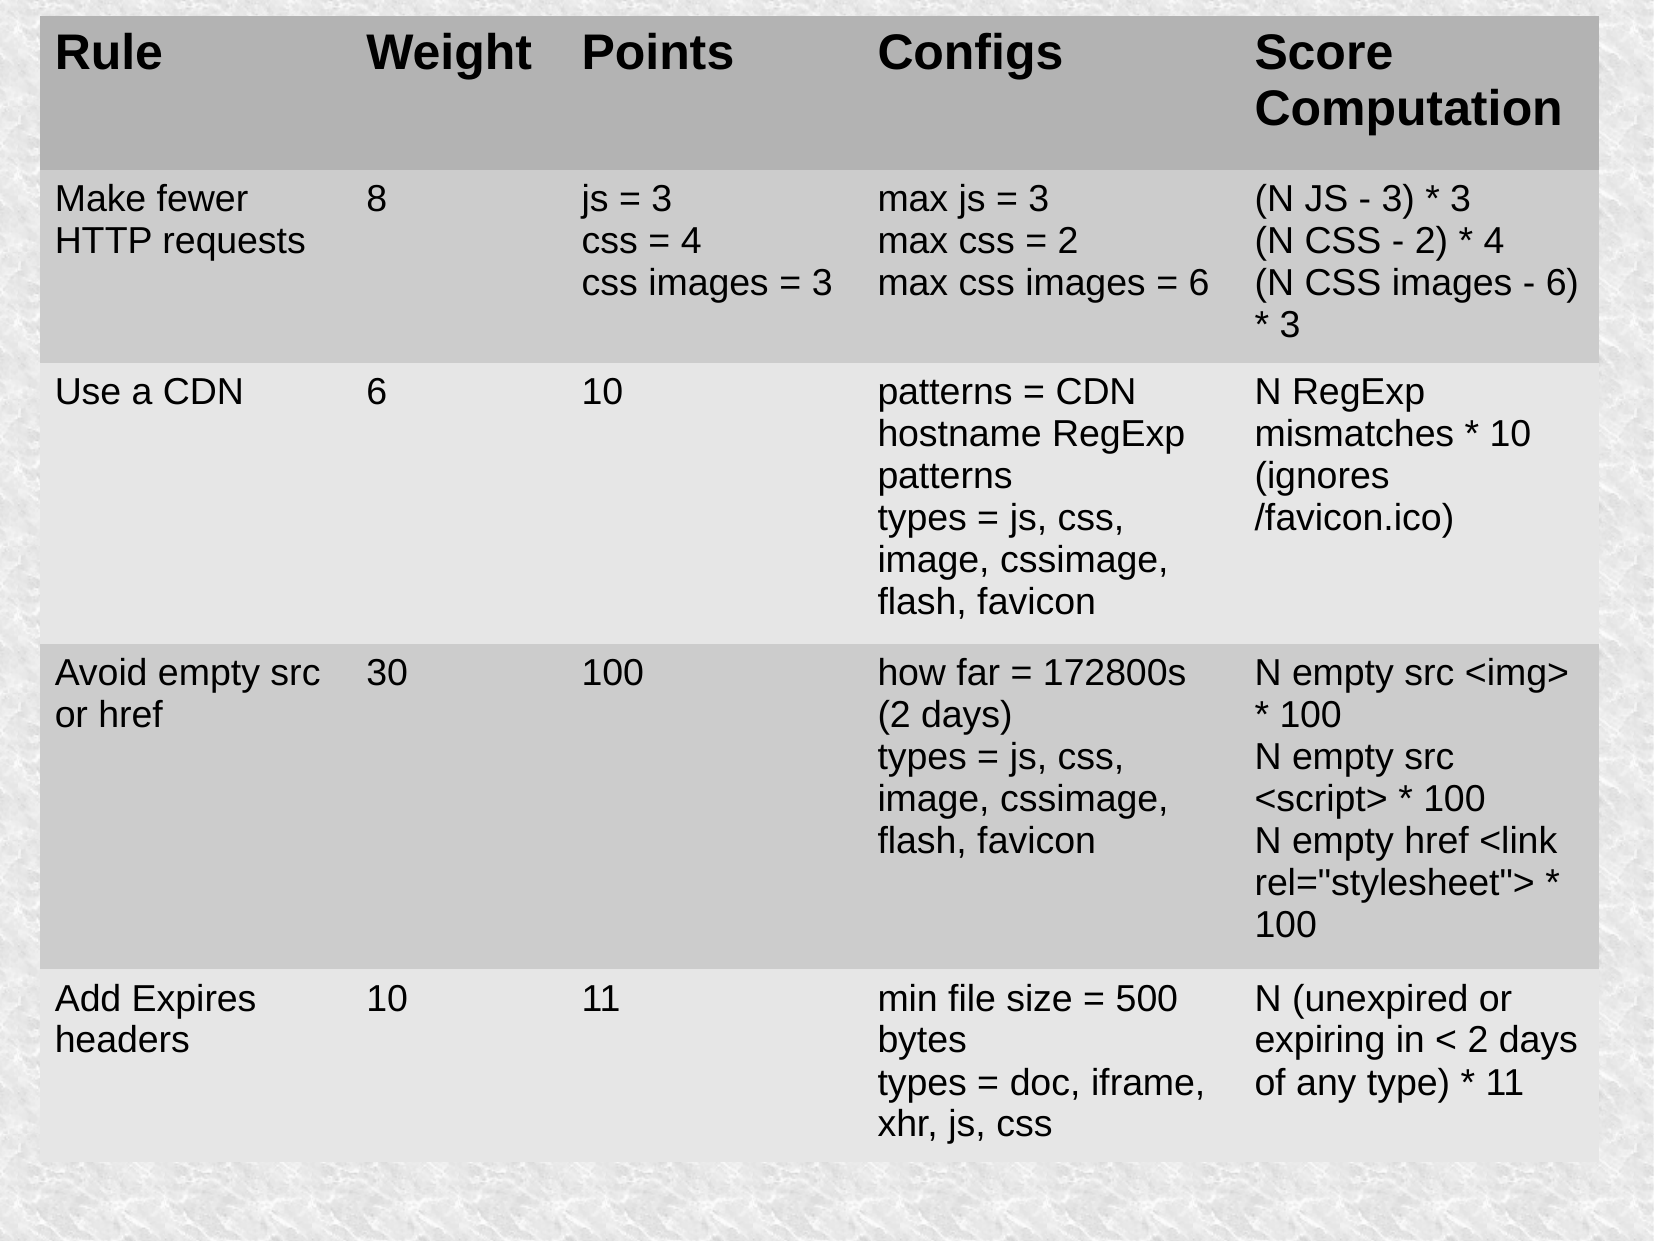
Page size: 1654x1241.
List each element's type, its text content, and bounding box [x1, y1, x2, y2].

table_header Rule [40, 16, 352, 170]
table_cell 10 [567, 363, 863, 644]
table_cell Avoid empty src or href [40, 644, 352, 969]
table_cell 8 [352, 170, 567, 363]
picture [0, 0, 1654, 1241]
table_cell N RegExp mismatches * 10 (ignores /favicon.ico) [1240, 363, 1599, 644]
table_cell Use a CDN [40, 363, 352, 644]
table_cell Make fewer HTTP requests [40, 170, 352, 363]
table_cell max js = 3 max css = 2 max css images = 6 [863, 170, 1240, 363]
table_cell N (unexpired or expiring in < 2 days of any type) * 11 [1240, 969, 1599, 1162]
table_header Configs [863, 16, 1240, 170]
table_header Points [567, 16, 863, 170]
table_cell 30 [352, 644, 567, 969]
table_header Score Computation [1240, 16, 1599, 170]
table_cell N empty src <img> * 100 N empty src <script> * 100 N empty href <link rel="stylesheet"> * 100 [1240, 644, 1599, 969]
table_cell min file size = 500 bytes types = doc, iframe, xhr, js, css [863, 969, 1240, 1162]
table_cell how far = 172800s (2 days) types = js, css, image, cssimage, flash, favicon [863, 644, 1240, 969]
table_cell 100 [567, 644, 863, 969]
table_cell js = 3 css = 4 css images = 3 [567, 170, 863, 363]
table_cell Add Expires headers [40, 969, 352, 1162]
table_cell 6 [352, 363, 567, 644]
table_cell patterns = CDN hostname RegExp patterns types = js, css, image, cssimage, flash, favicon [863, 363, 1240, 644]
table_cell (N JS - 3) * 3 (N CSS - 2) * 4 (N CSS images - 6) * 3 [1240, 170, 1599, 363]
table_header Weight [352, 16, 567, 170]
table_cell 10 [352, 969, 567, 1162]
table_cell 11 [567, 969, 863, 1162]
